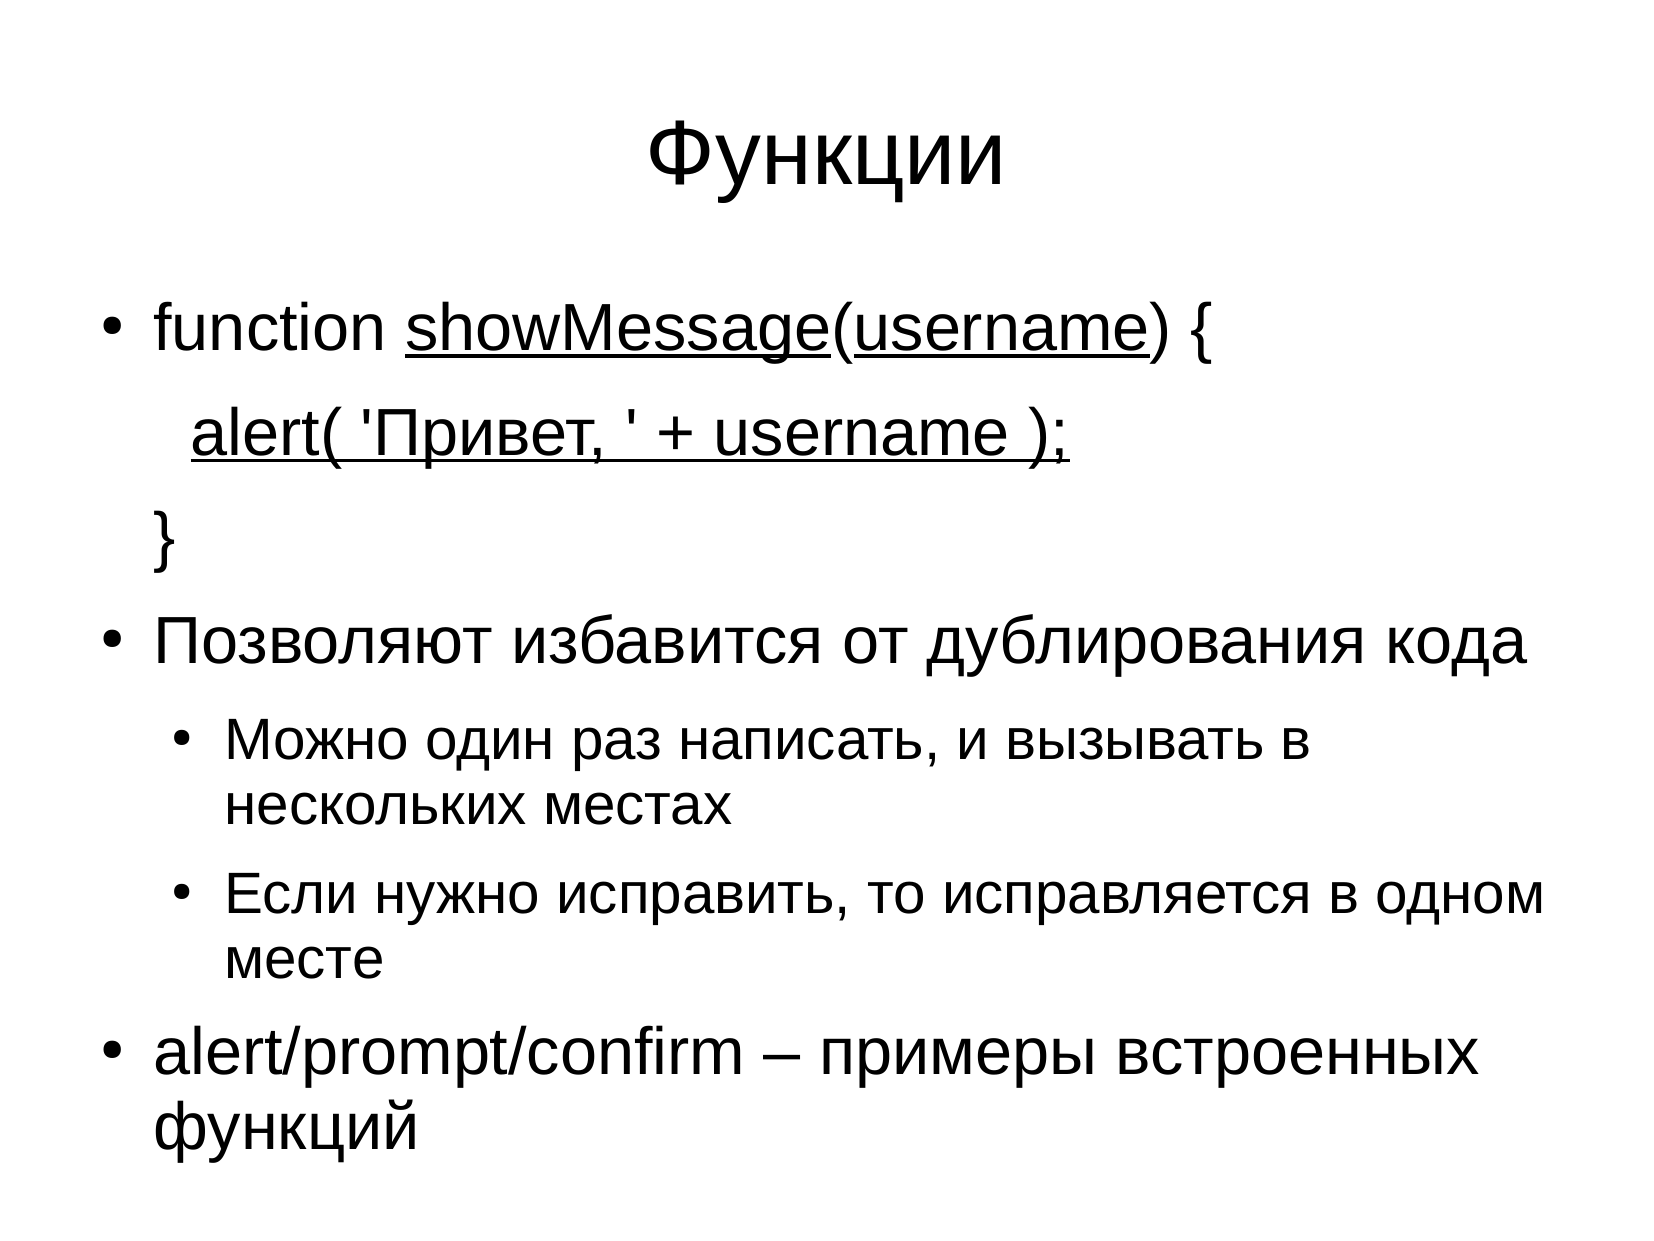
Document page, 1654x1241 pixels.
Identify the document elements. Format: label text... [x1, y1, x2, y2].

title Функции [82, 49, 1571, 257]
list function showMessage(username) { alert( 'Привет, ' + username ); } Позволяют избавится от дублирования кода Можно один раз написать, и вызывать в нескольких местах Если нужно исправить, то исправляется в одном месте alert/prompt/confirm – примеры встроенных функций [82, 290, 1571, 1164]
